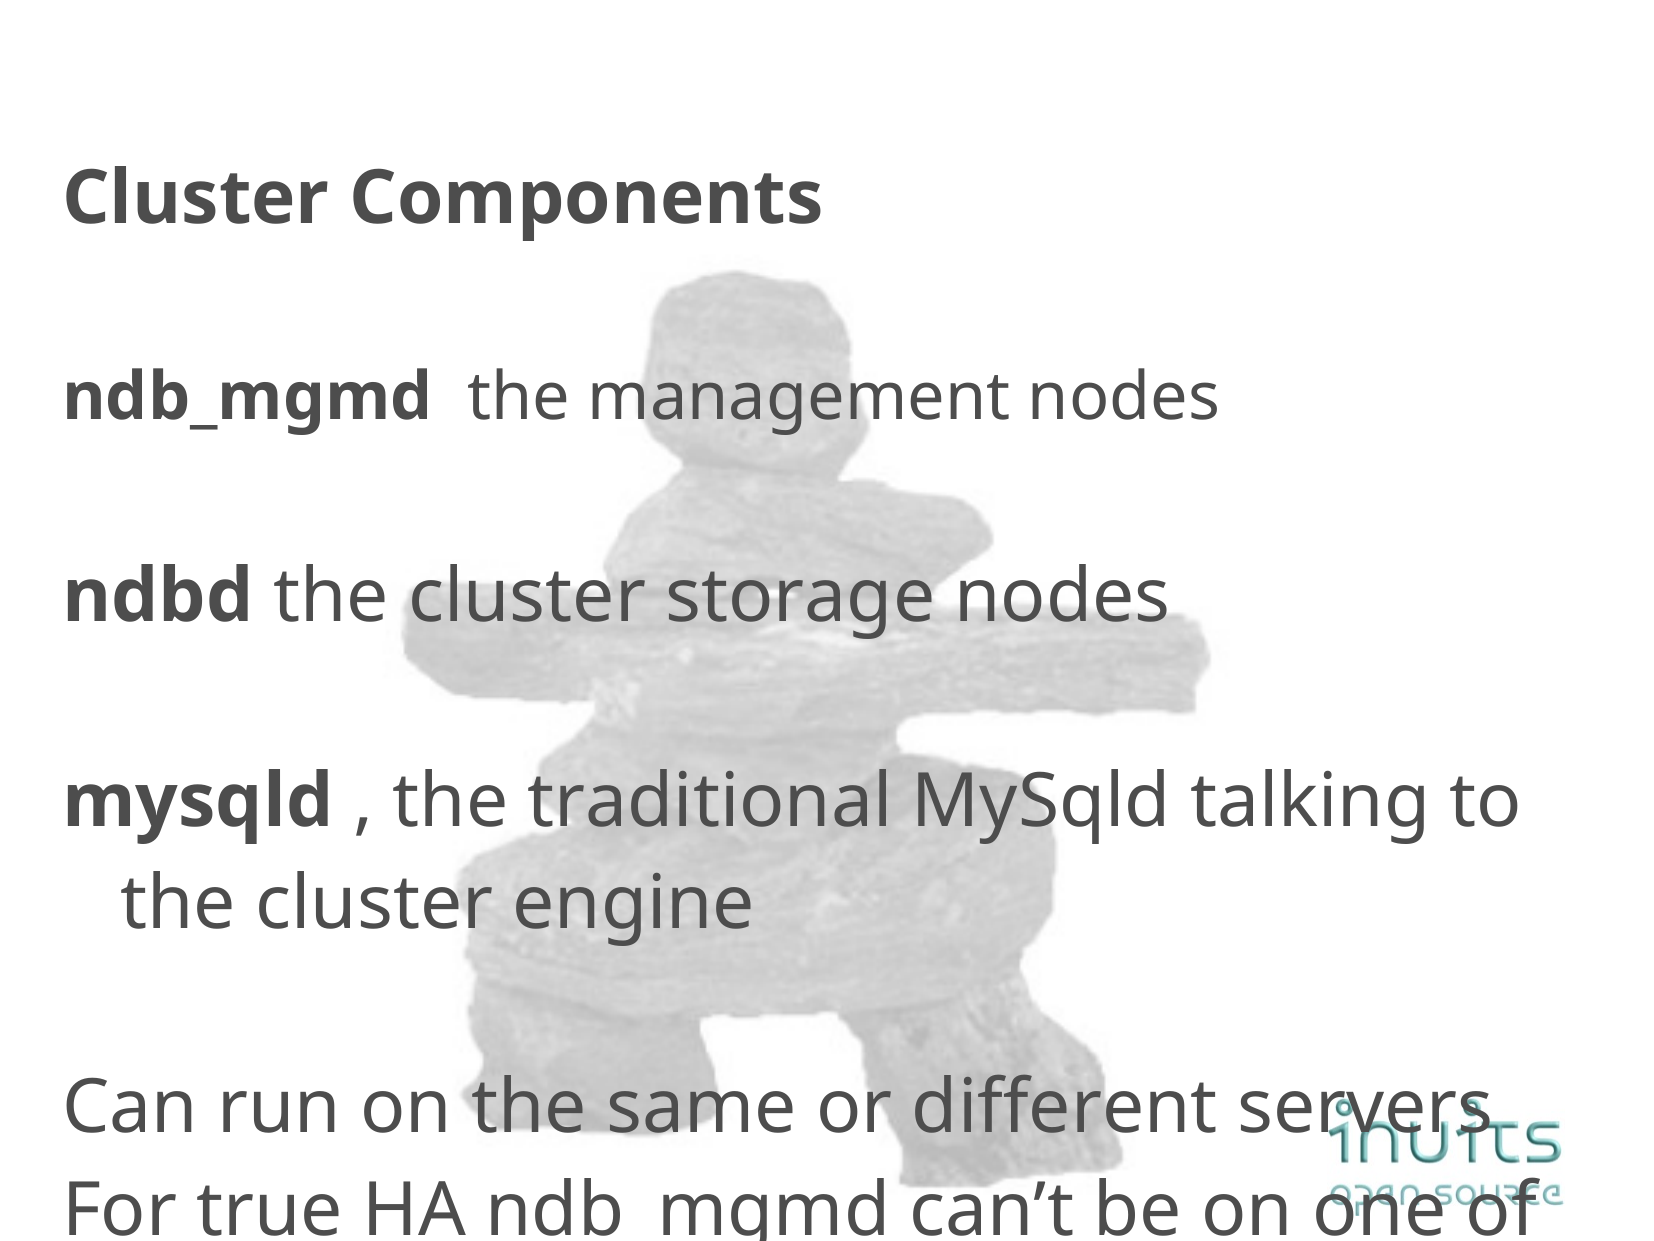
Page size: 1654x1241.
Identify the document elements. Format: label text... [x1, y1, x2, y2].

text_box Cluster Components ndb_mgmd the management nodes ndbd the cluster storage nodes mysqld , the traditional MySqld talking to the cluster engine Can run on the same or different servers For true HA ndb_mgmd can’t be on one of the ndbd nodes. [47, 135, 1654, 1241]
